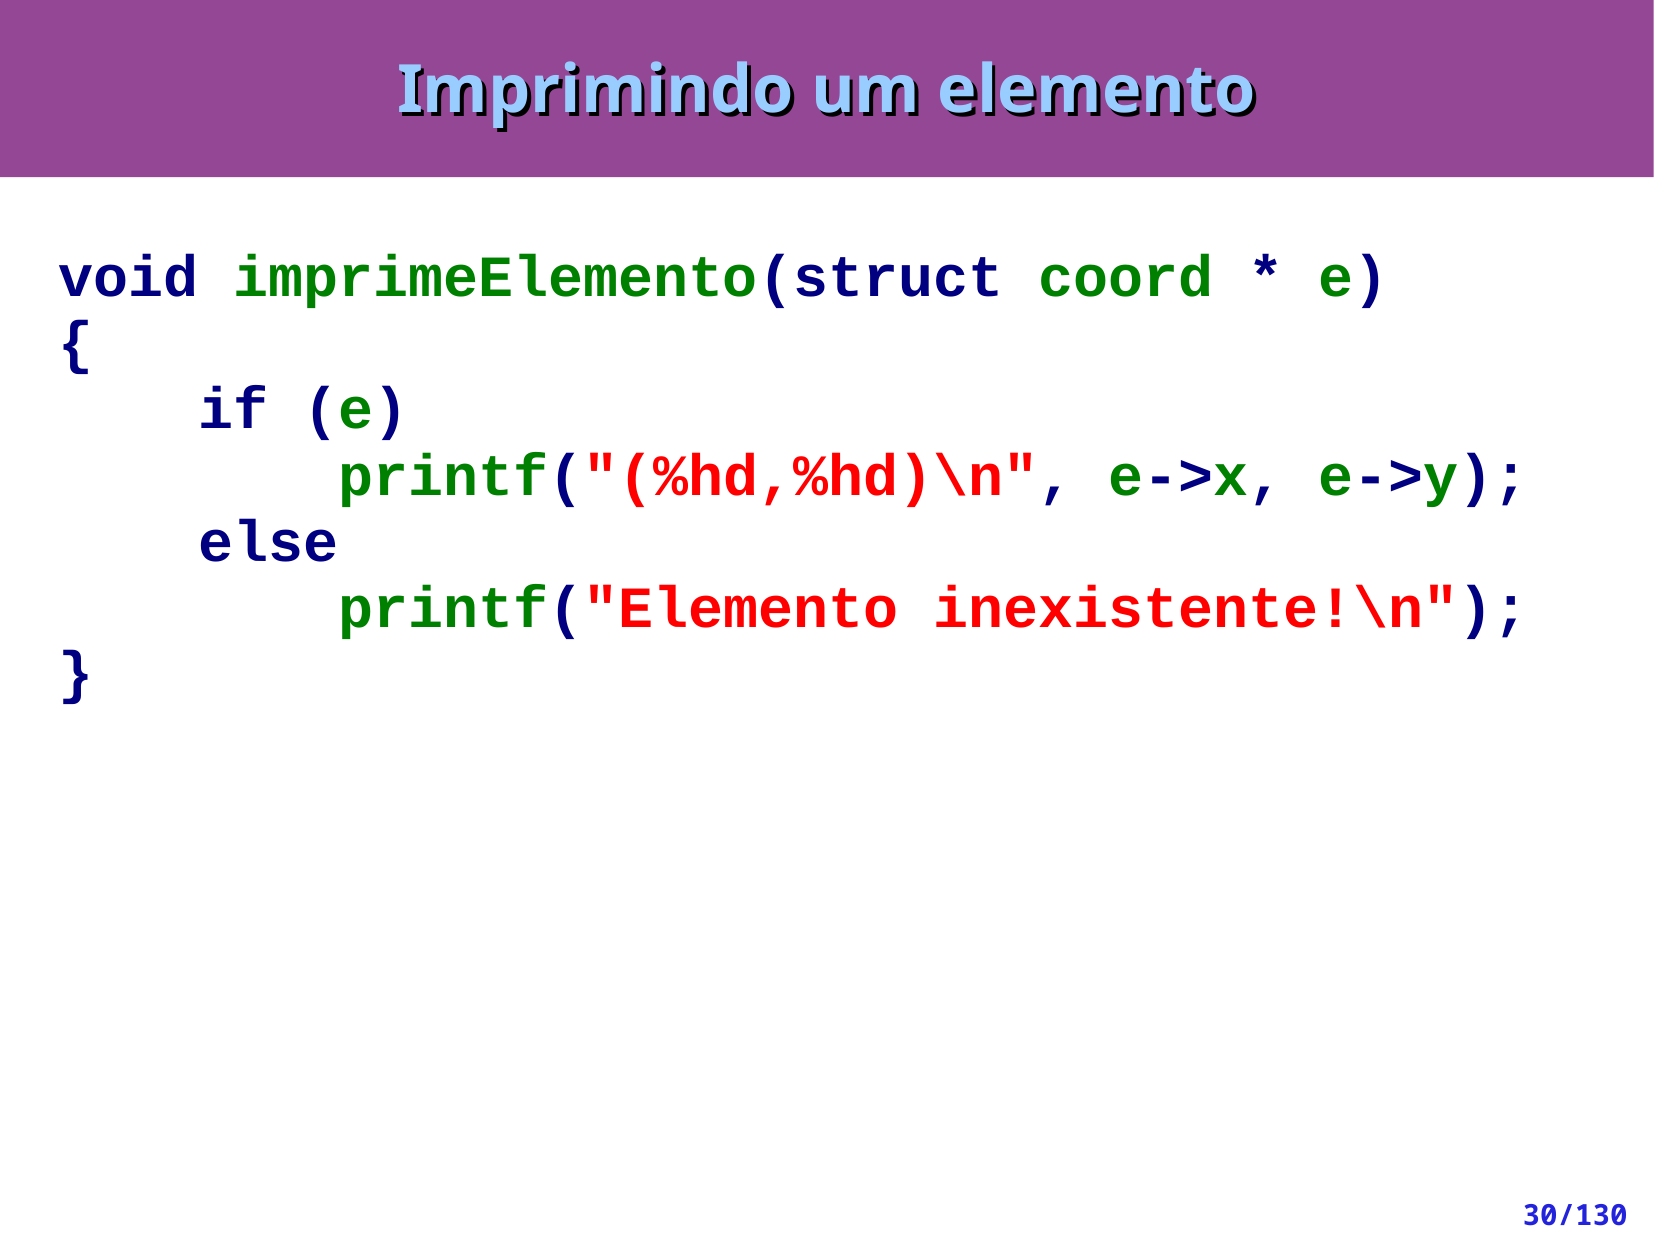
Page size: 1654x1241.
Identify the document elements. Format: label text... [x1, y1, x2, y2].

text_box void imprimeElemento(struct coord * e) { if (e) printf("(%hd,%hd)\n", e->x, e->y); else printf("Elemento inexistente!\n"); } [43, 241, 1654, 1026]
title Imprimindo um elemento [82, 0, 1571, 176]
